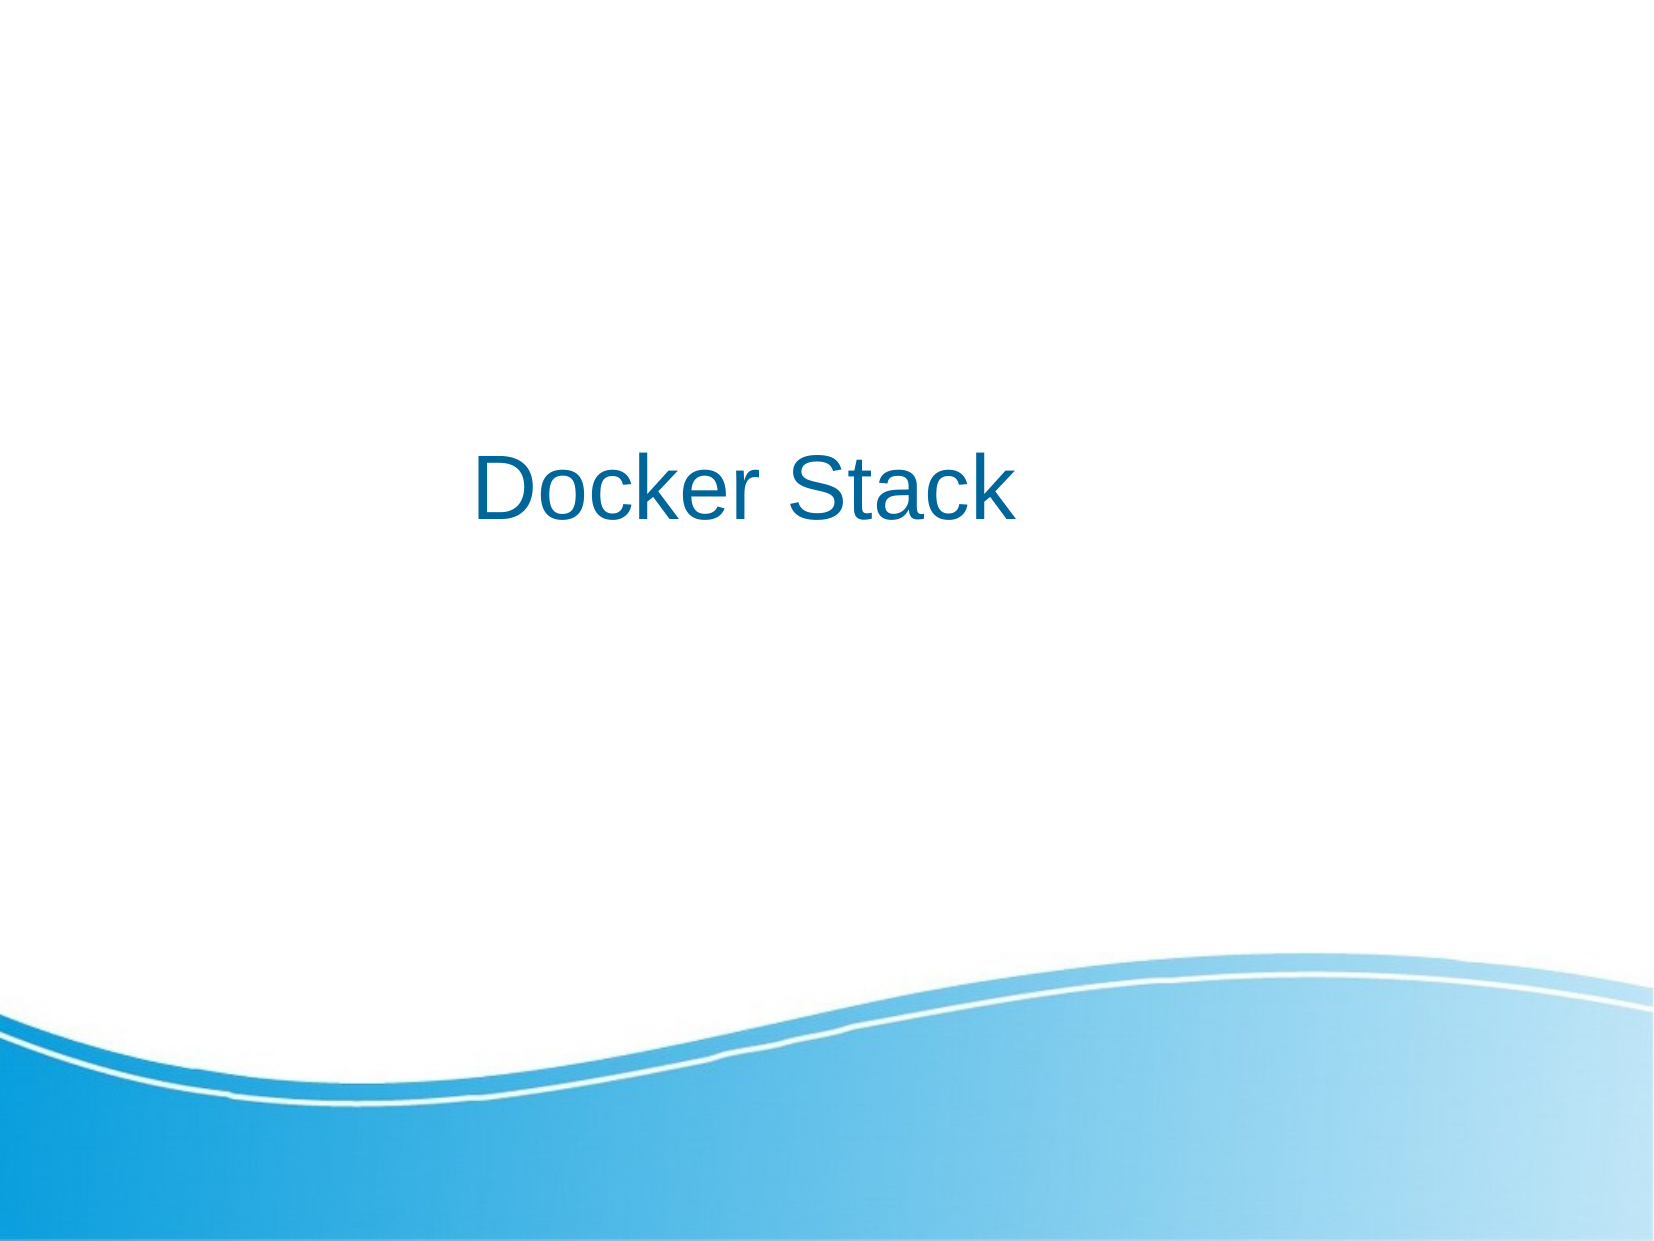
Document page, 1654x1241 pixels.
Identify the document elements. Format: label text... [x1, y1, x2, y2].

title Docker Stack [0, 384, 1489, 592]
picture [0, 952, 1654, 1241]
